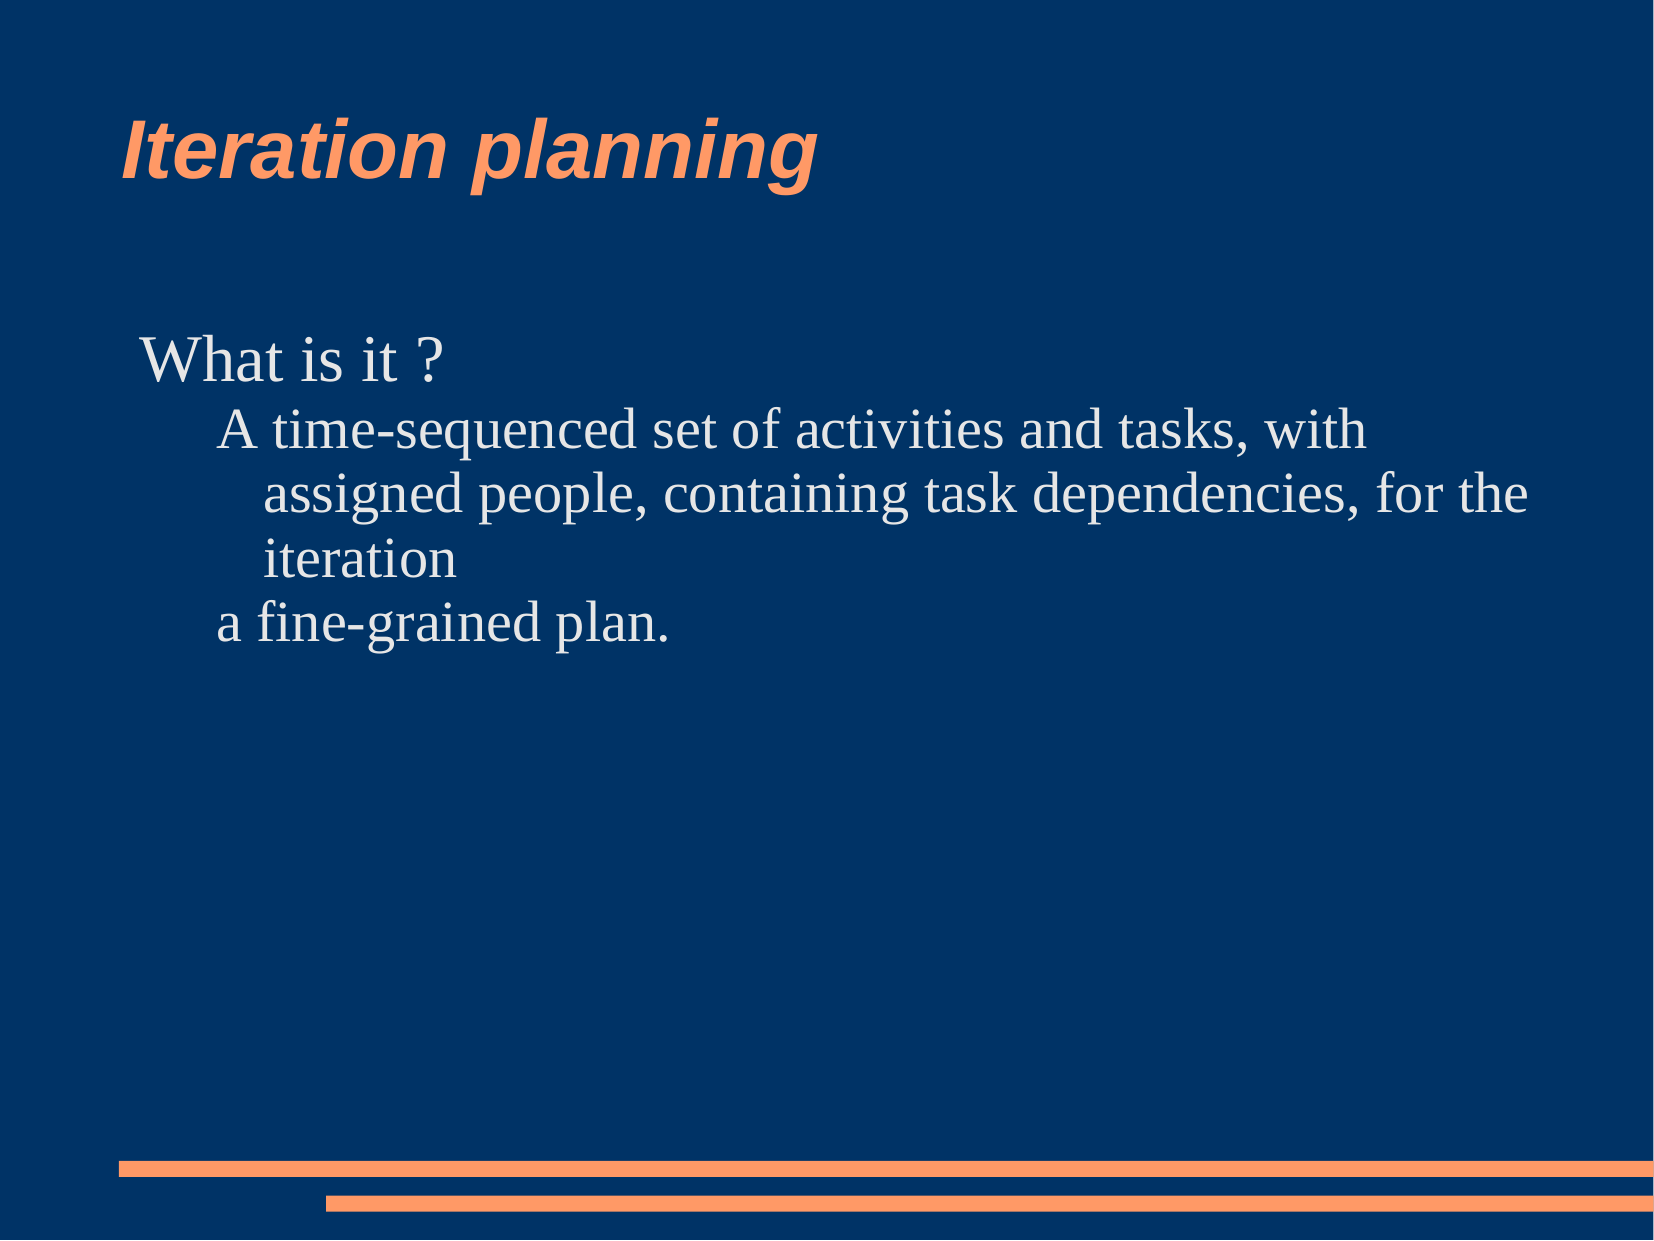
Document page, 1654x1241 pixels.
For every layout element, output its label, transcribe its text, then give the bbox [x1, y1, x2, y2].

list What is it ? A time-sequenced set of activities and tasks, with assigned people, containing task dependencies, for the iteration a fine-grained plan. [121, 322, 1561, 1133]
title Iteration planning [121, 46, 1534, 254]
